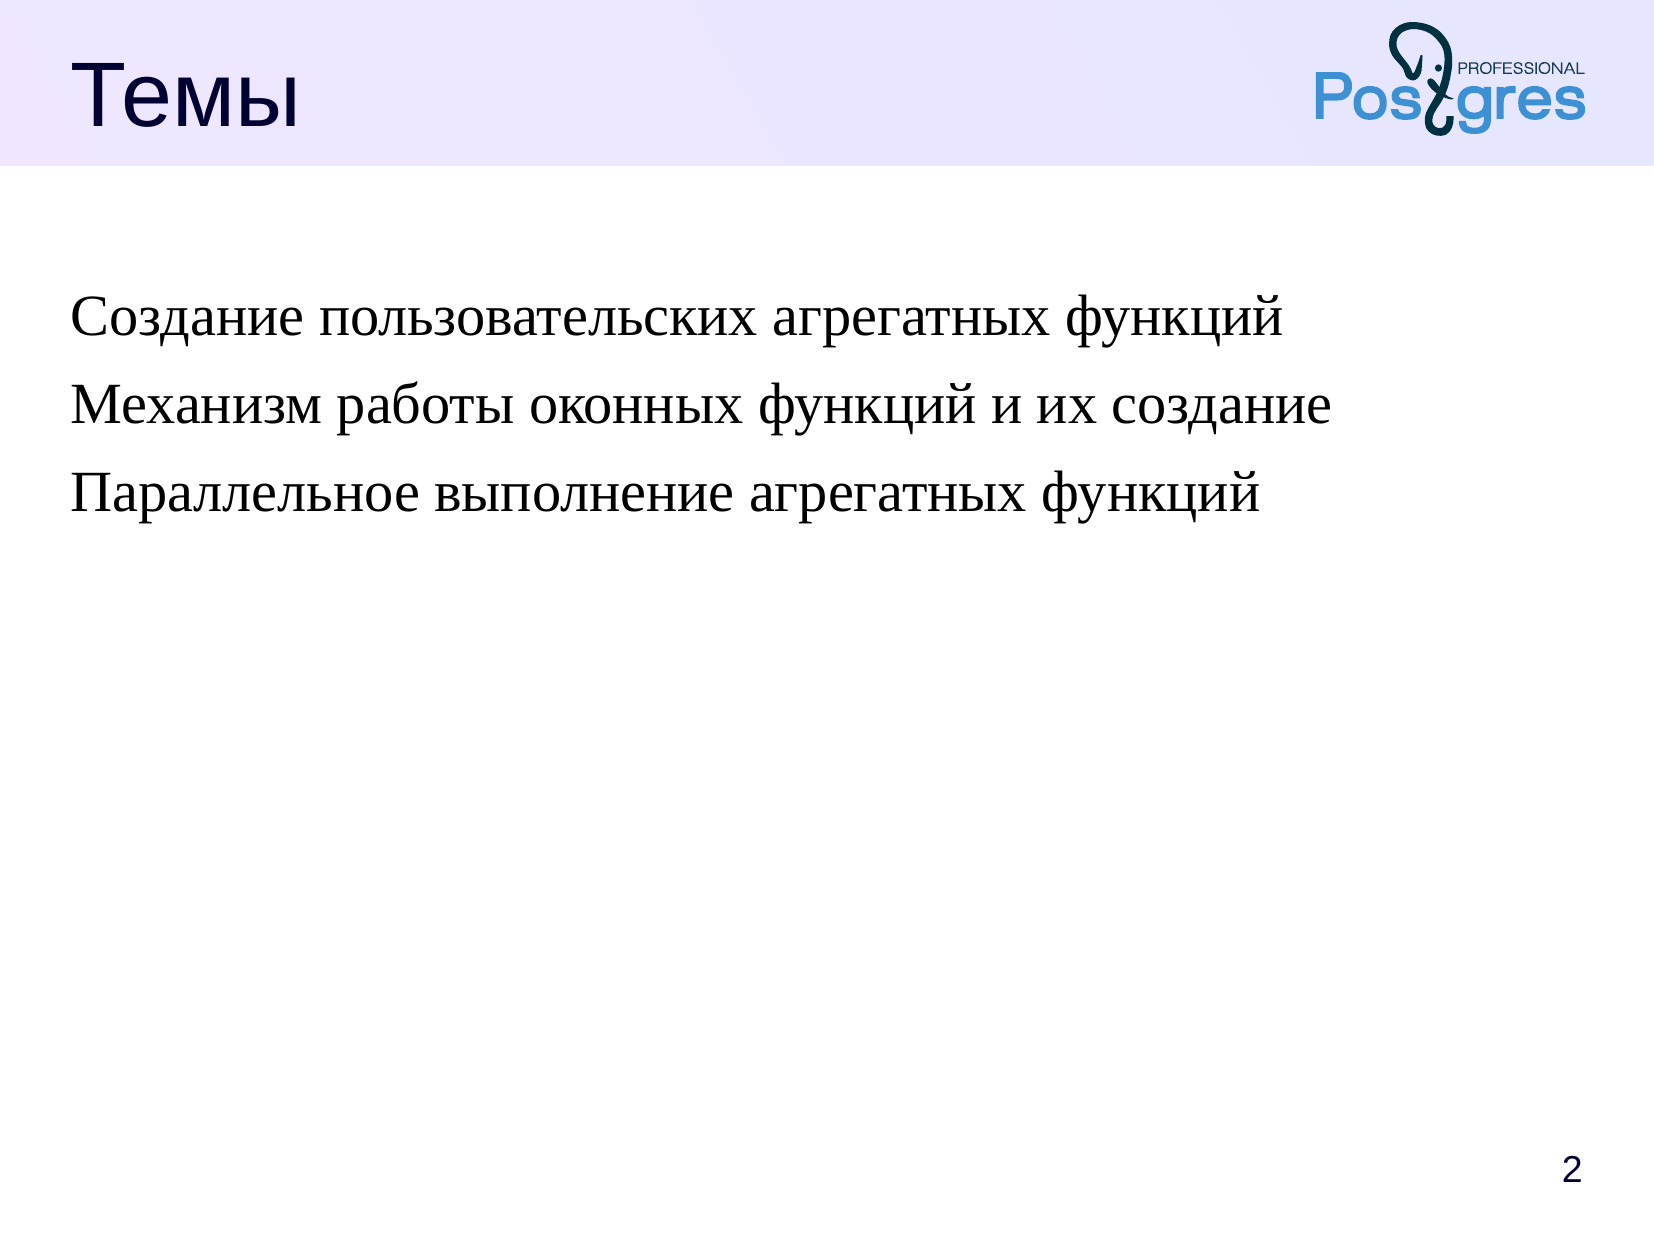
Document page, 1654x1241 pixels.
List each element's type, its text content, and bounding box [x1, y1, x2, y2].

title Темы [70, 43, 1241, 147]
list Создание пользовательских агрегатных функций Механизм работы оконных функций и их создание Параллельное выполнение агрегатных функций [70, 283, 1583, 1141]
